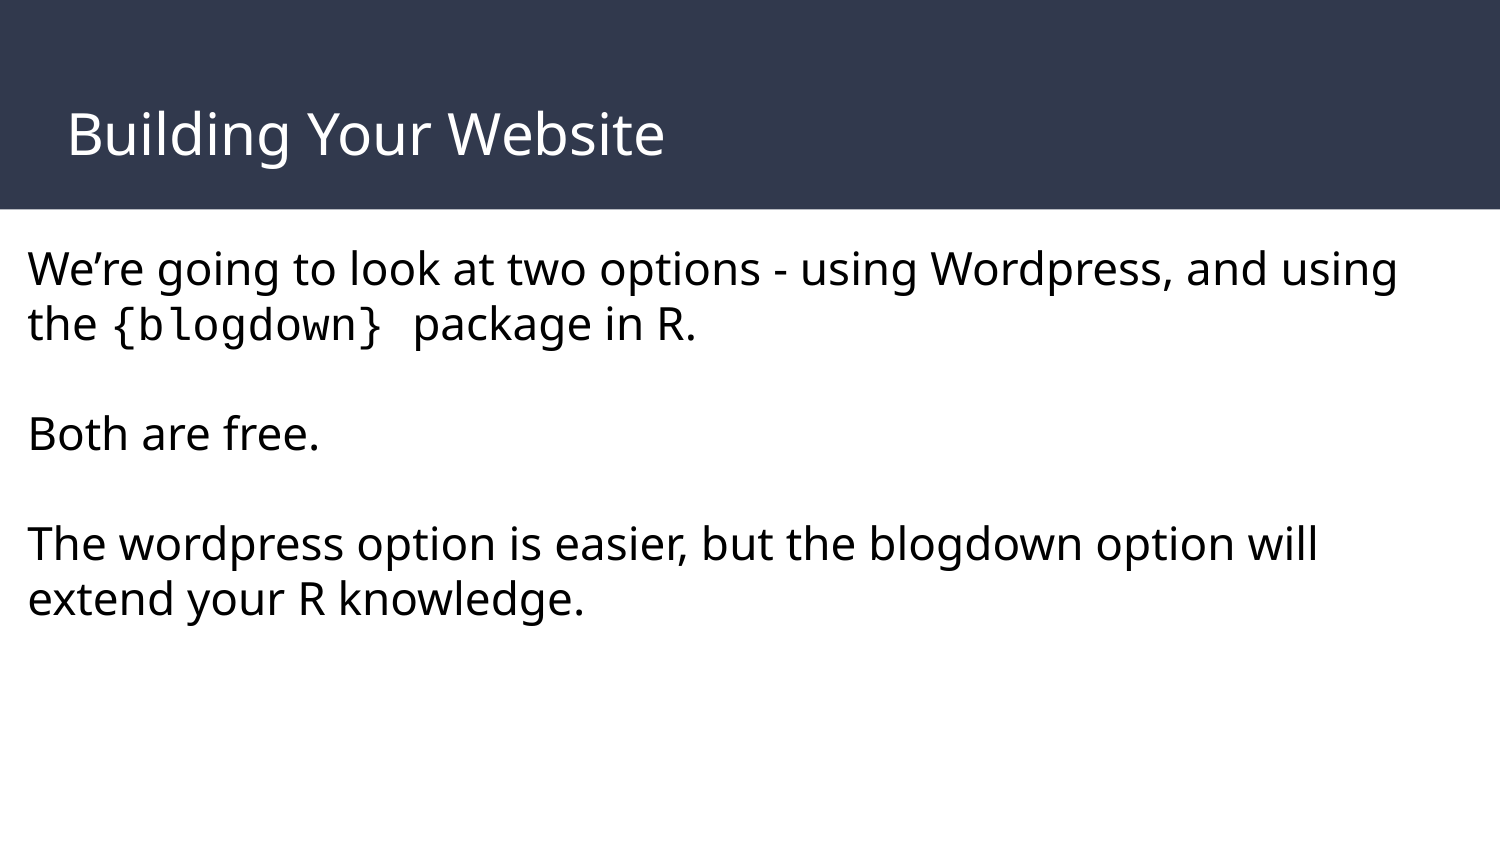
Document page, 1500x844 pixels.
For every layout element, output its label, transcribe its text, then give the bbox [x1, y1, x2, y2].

title Building Your Website [51, 82, 1449, 185]
text_box We’re going to look at two options - using Wordpress, and using the {blogdown} package in R. Both are free. The wordpress option is easier, but the blogdown option will extend your R knowledge. [12, 224, 1478, 818]
